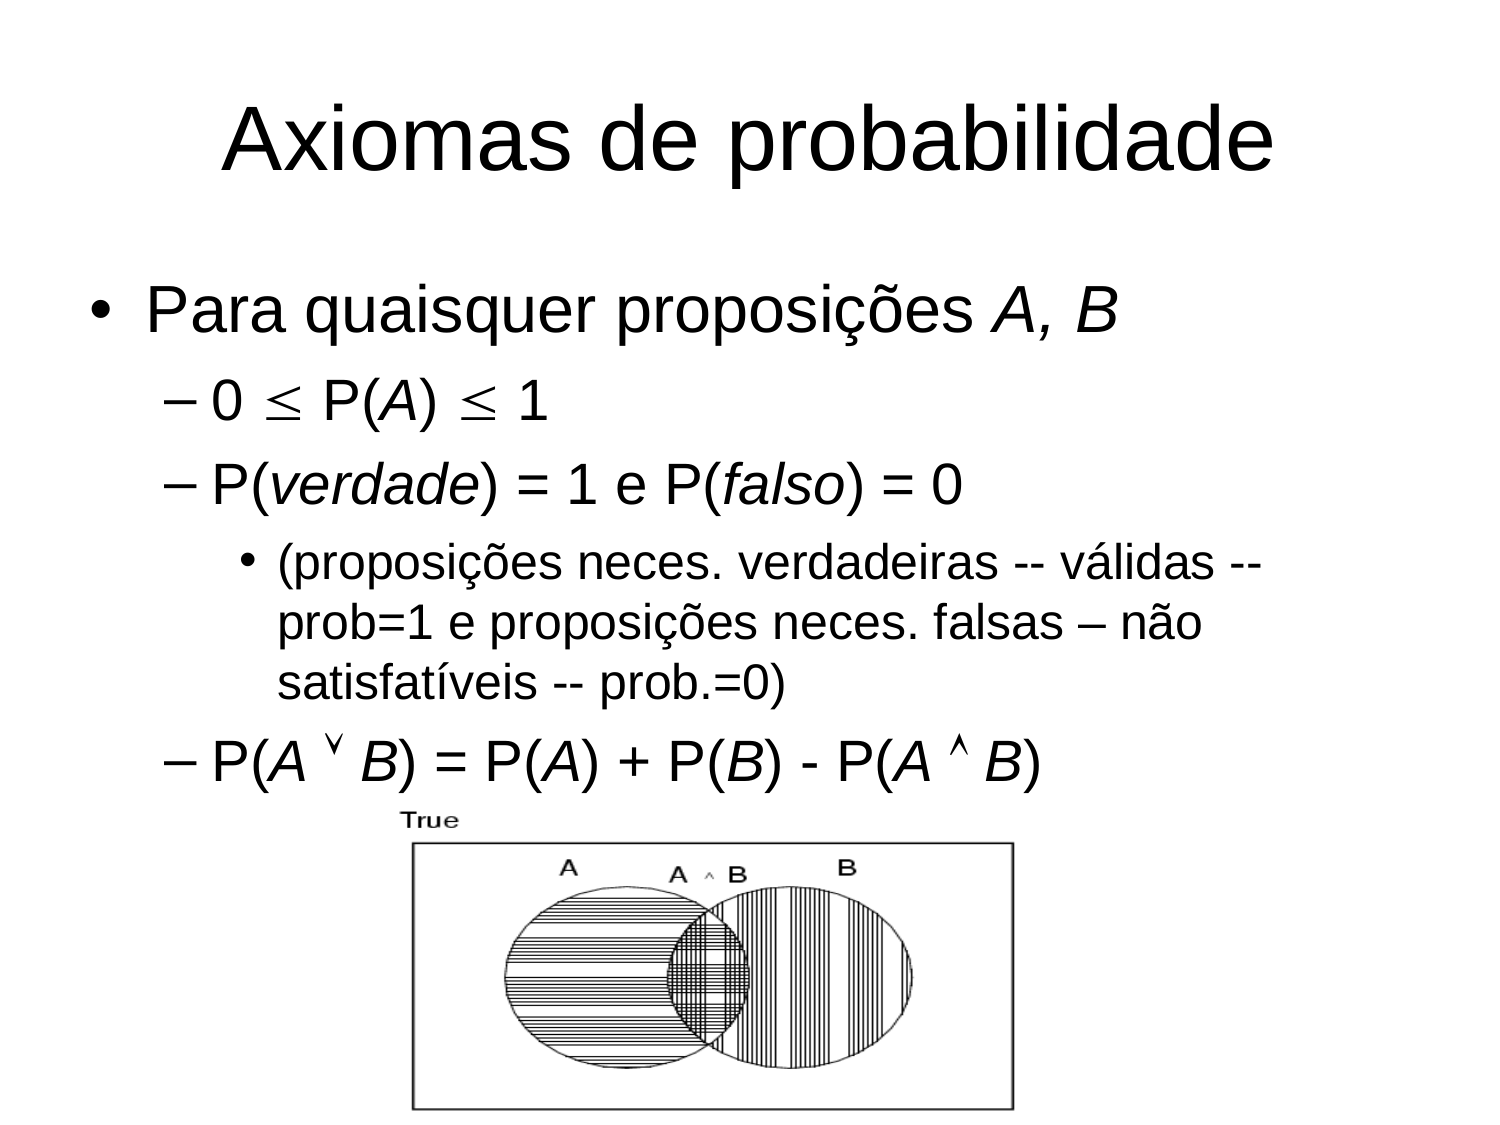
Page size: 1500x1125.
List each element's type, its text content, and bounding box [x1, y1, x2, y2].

picture [395, 807, 1016, 1113]
title Axiomas de probabilidade [75, 45, 1426, 233]
list Para quaisquer proposições A, B 0  P(A)  1 P(verdade) = 1 e P(falso) = 0 (proposições neces. verdadeiras -- válidas -- prob=1 e proposições neces. falsas – não satisfatíveis -- prob.=0) P(A  B) = P(A) + P(B) - P(A  B) [75, 262, 1426, 1005]
